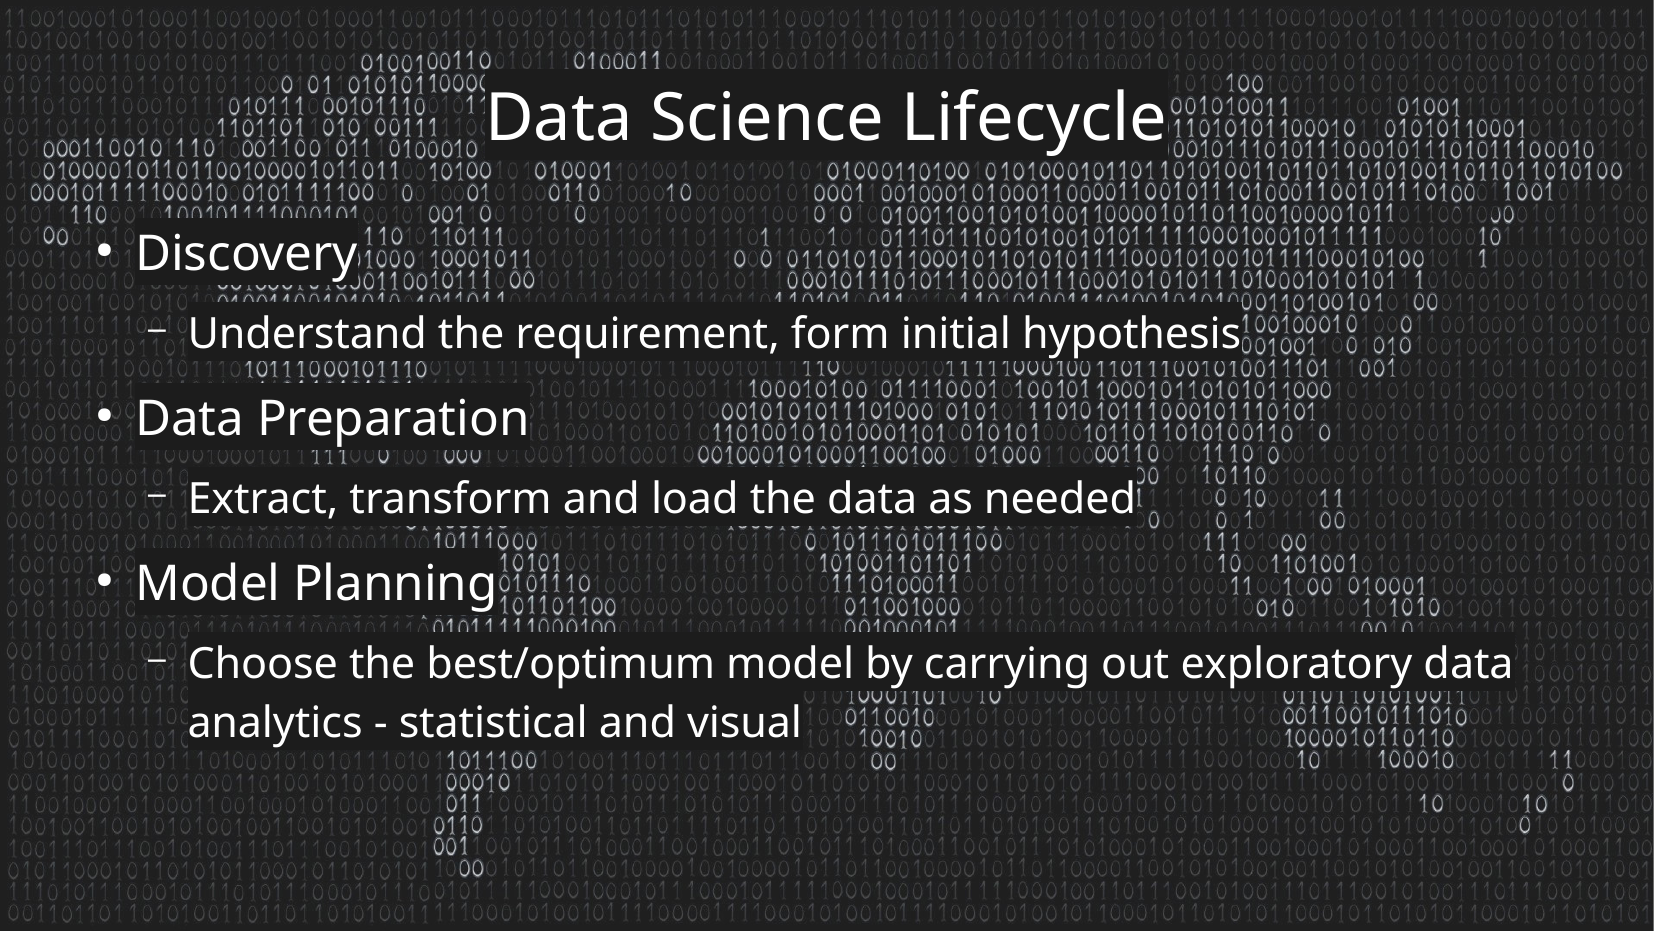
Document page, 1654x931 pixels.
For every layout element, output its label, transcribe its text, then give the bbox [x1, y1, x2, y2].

list Discovery Understand the requirement, form initial hypothesis Data Preparation Extract, transform and load the data as needed Model Planning Choose the best/optimum model by carrying out exploratory data analytics - statistical and visual [82, 217, 1571, 758]
picture [0, 0, 1654, 931]
title Data Science Lifecycle [82, 37, 1571, 193]
